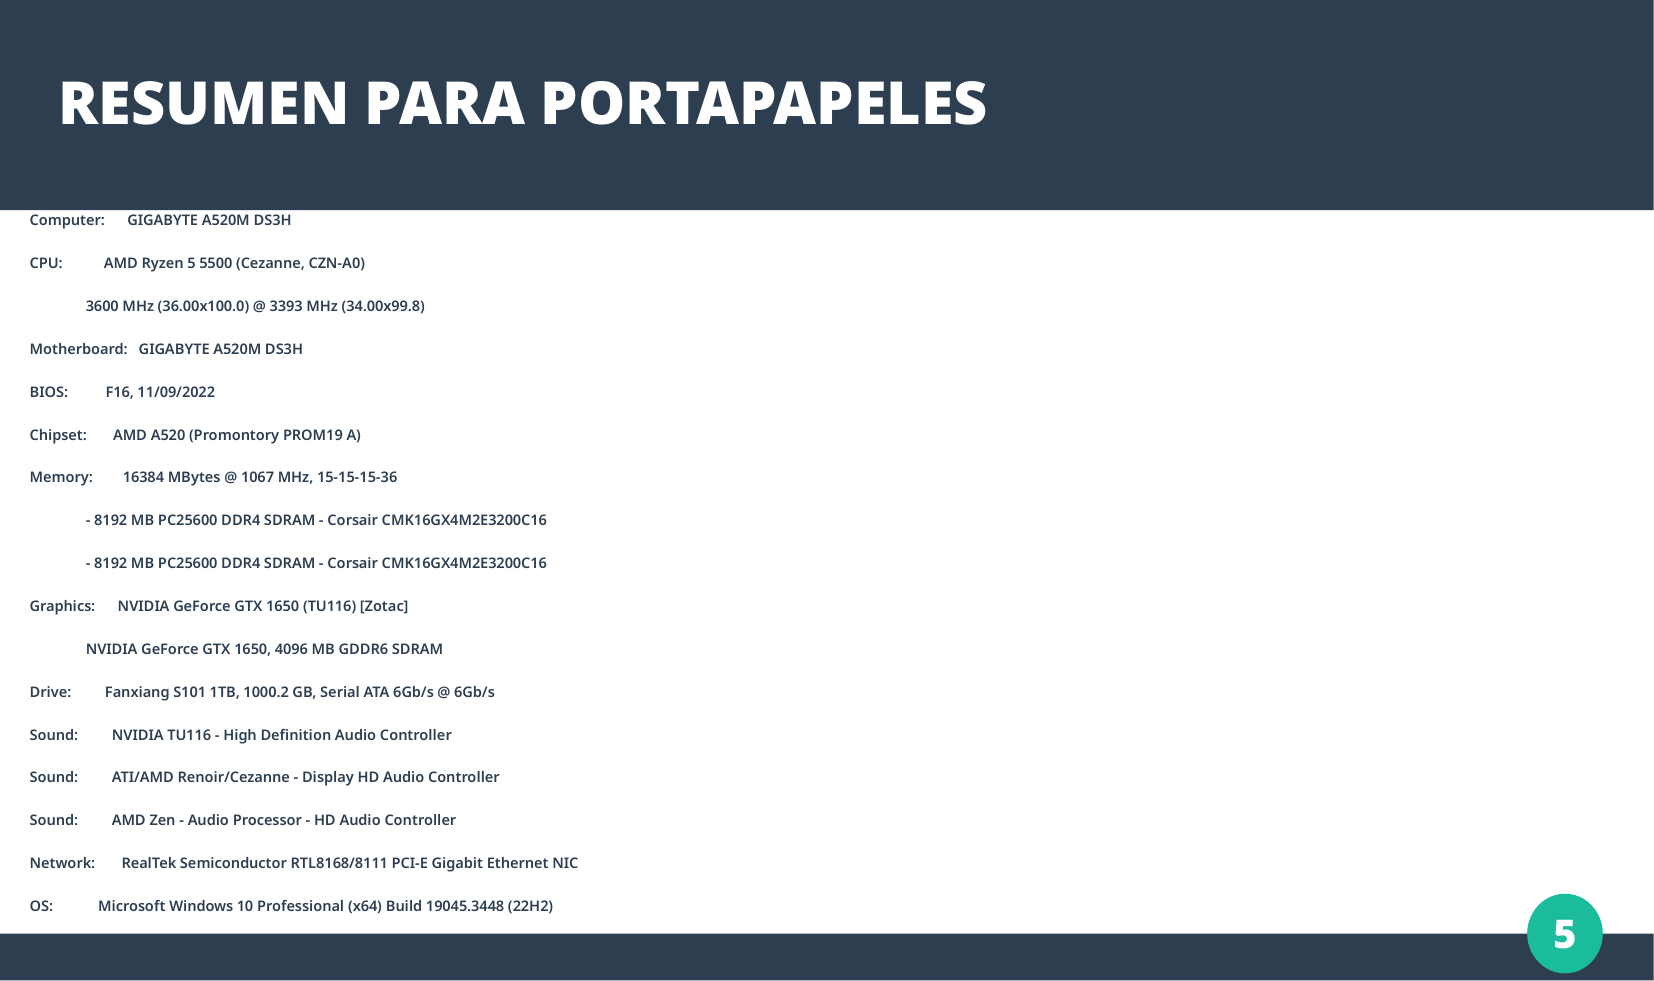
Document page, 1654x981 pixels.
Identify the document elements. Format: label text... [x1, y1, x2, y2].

title RESUMEN PARA PORTAPAPELES [59, 38, 1595, 164]
list Computer: GIGABYTE A520M DS3H CPU: AMD Ryzen 5 5500 (Cezanne, CZN-A0) 3600 MHz (36.00x100.0) @ 3393 MHz (34.00x99.8) Motherboard: GIGABYTE A520M DS3H BIOS: F16, 11/09/2022 Chipset: AMD A520 (Promontory PROM19 A) Memory: 16384 MBytes @ 1067 MHz, 15-15-15-36 - 8192 MB PC25600 DDR4 SDRAM - Corsair CMK16GX4M2E3200C16 - 8192 MB PC25600 DDR4 SDRAM - Corsair CMK16GX4M2E3200C16 Graphics: NVIDIA GeForce GTX 1650 (TU116) [Zotac] NVIDIA GeForce GTX 1650, 4096 MB GDDR6 SDRAM Drive: Fanxiang S101 1TB, 1000.2 GB, Serial ATA 6Gb/s @ 6Gb/s Sound: NVIDIA TU116 - High Definition Audio Controller Sound: ATI/AMD Renoir/Cezanne - Display HD Audio Controller Sound: AMD Zen - Audio Processor - HD Audio Controller Network: RealTek Semiconductor RTL8168/8111 PCI-E Gigabit Ethernet NIC OS: Microsoft Windows 10 Professional (x64) Build 19045.3448 (22H2) [29, 210, 1625, 903]
